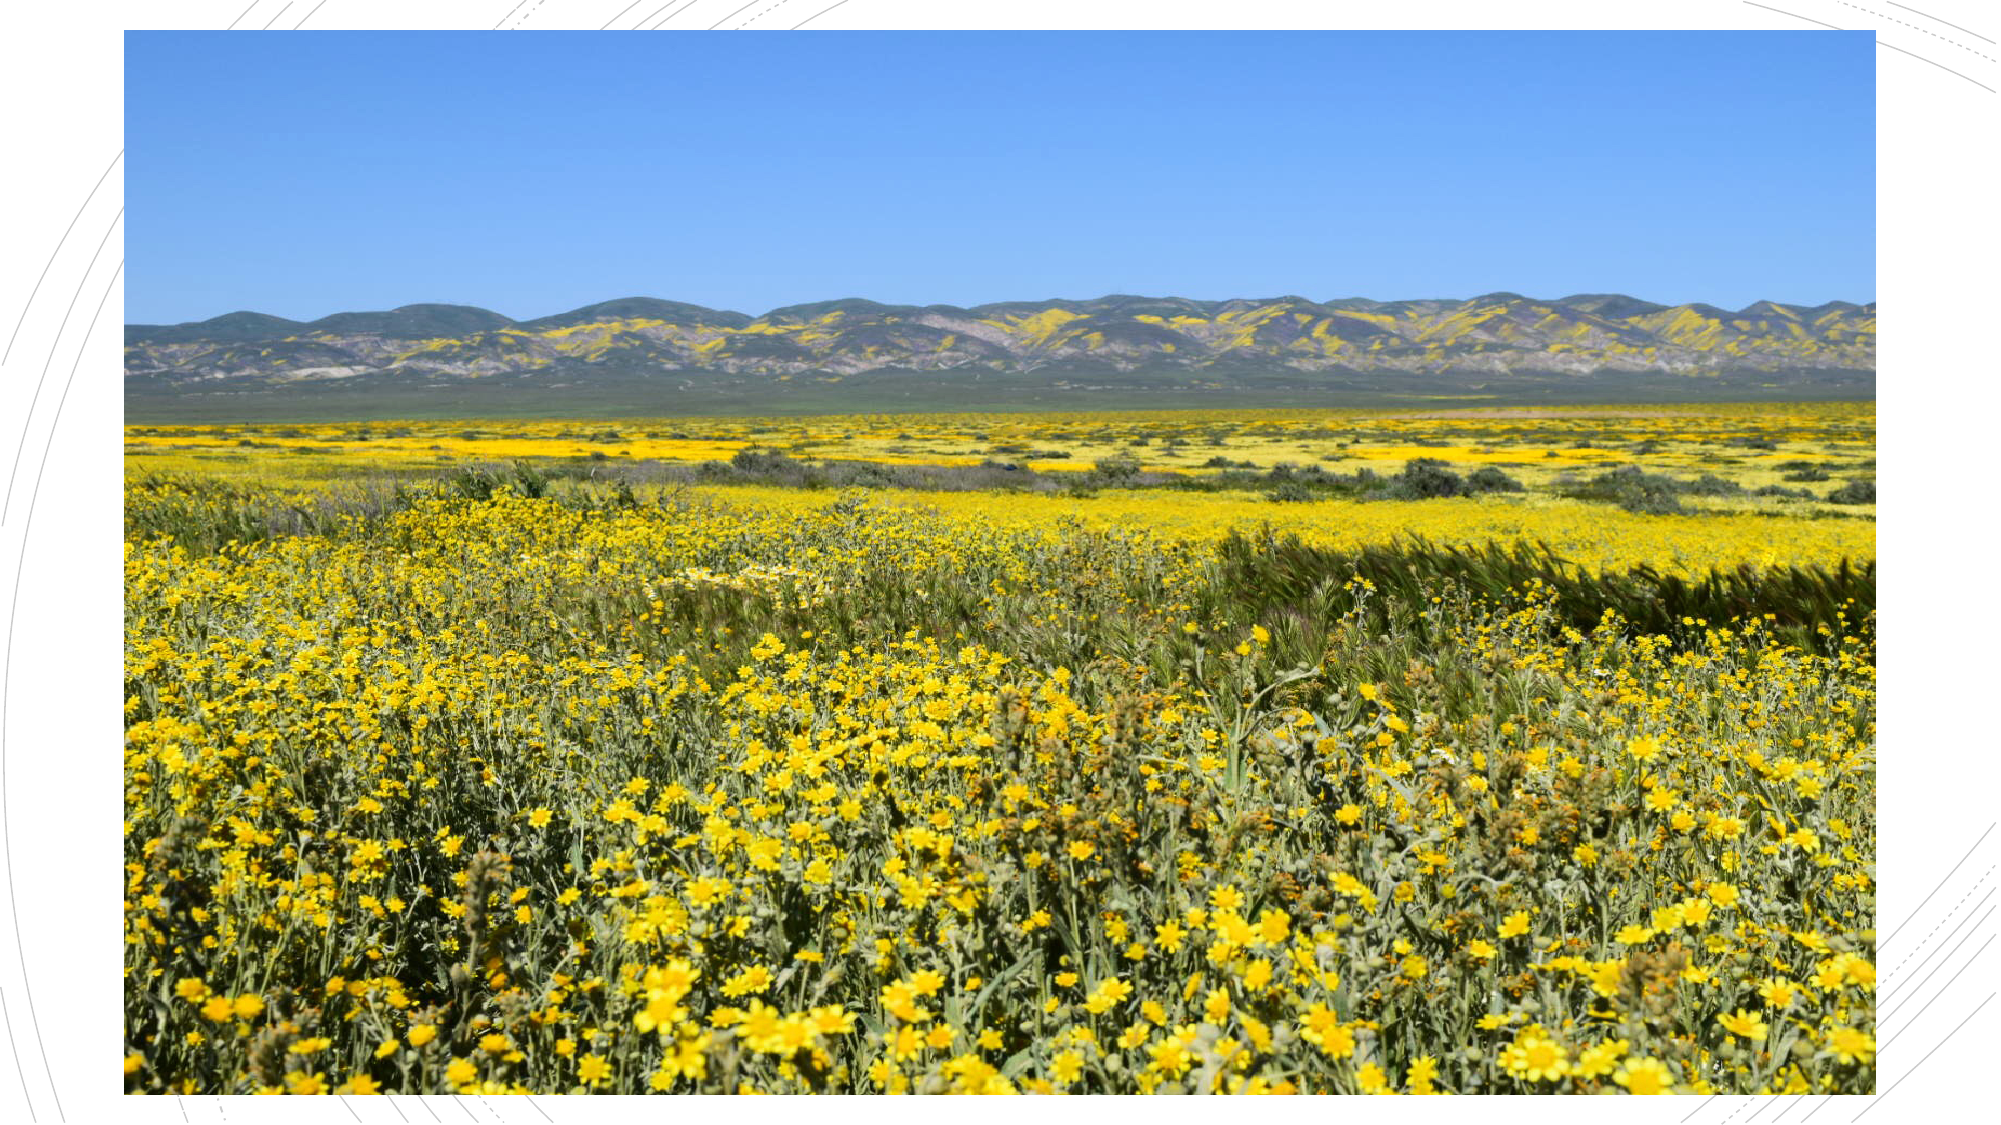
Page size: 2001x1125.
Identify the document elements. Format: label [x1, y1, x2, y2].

picture [124, 30, 1876, 1095]
